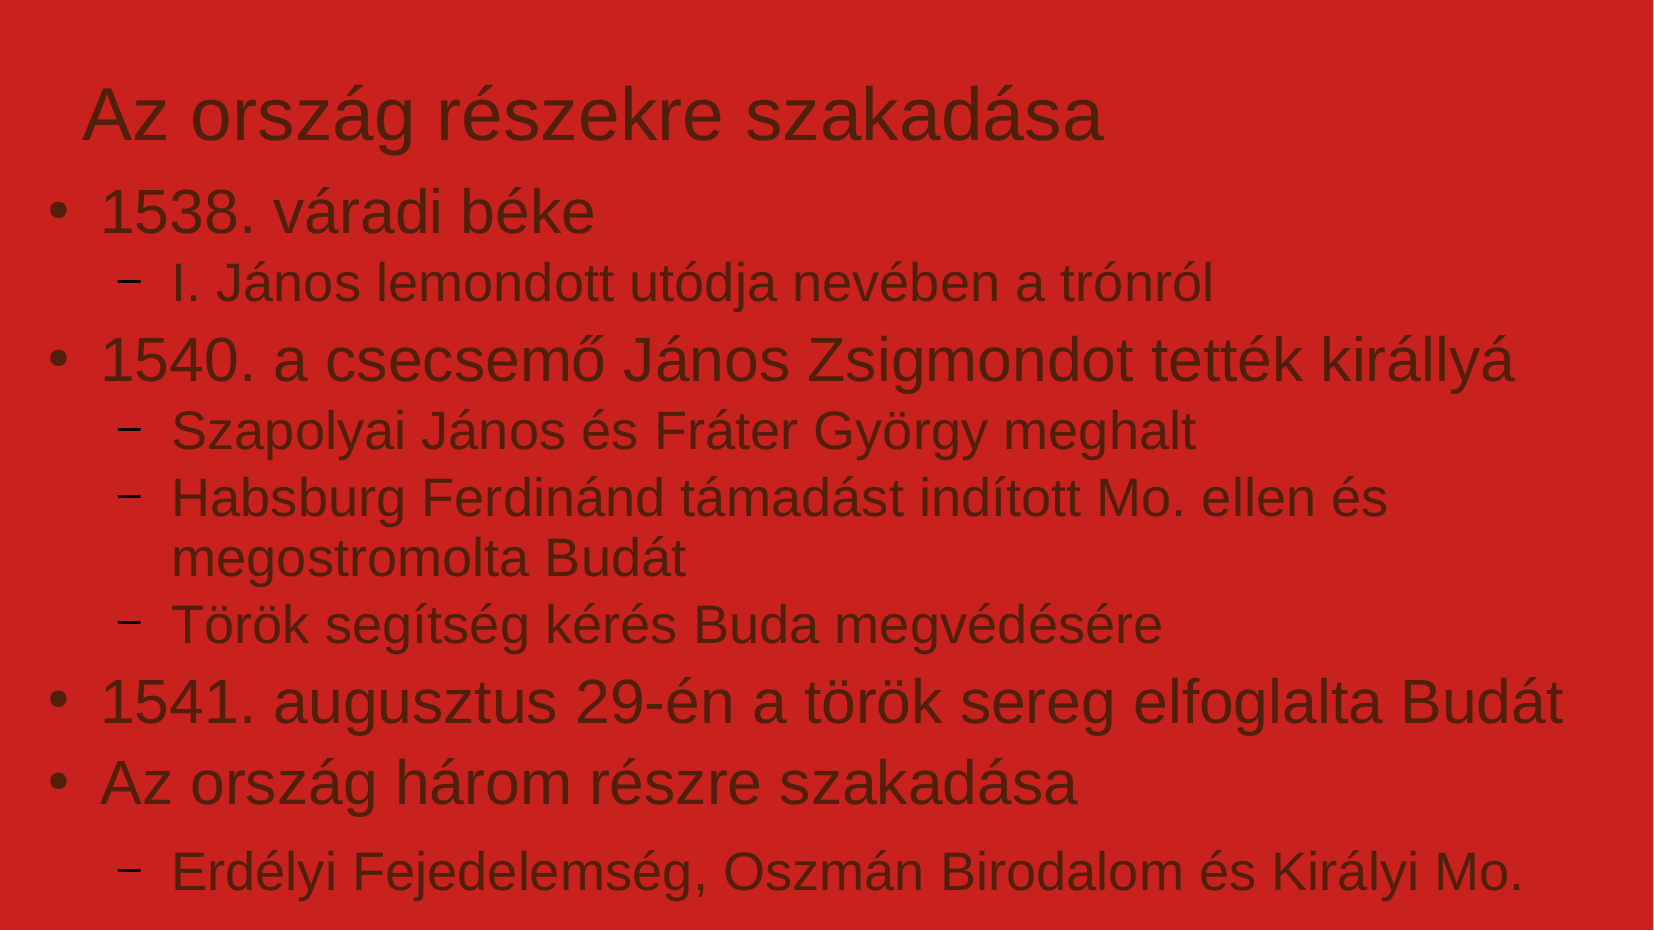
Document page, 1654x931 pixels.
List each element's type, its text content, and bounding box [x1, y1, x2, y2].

list 1538. váradi béke I. János lemondott utódja nevében a trónról 1540. a csecsemő János Zsigmondot tették királlyá Szapolyai János és Fráter György meghalt Habsburg Ferdinánd támadást indított Mo. ellen és megostromolta Budát Török segítség kérés Buda megvédésére 1541. augusztus 29-én a török sereg elfoglalta Budát Az ország három részre szakadása Erdélyi Fejedelemség, Oszmán Birodalom és Királyi Mo. [29, 177, 1625, 931]
title Az ország részekre szakadása [82, 37, 1571, 177]
